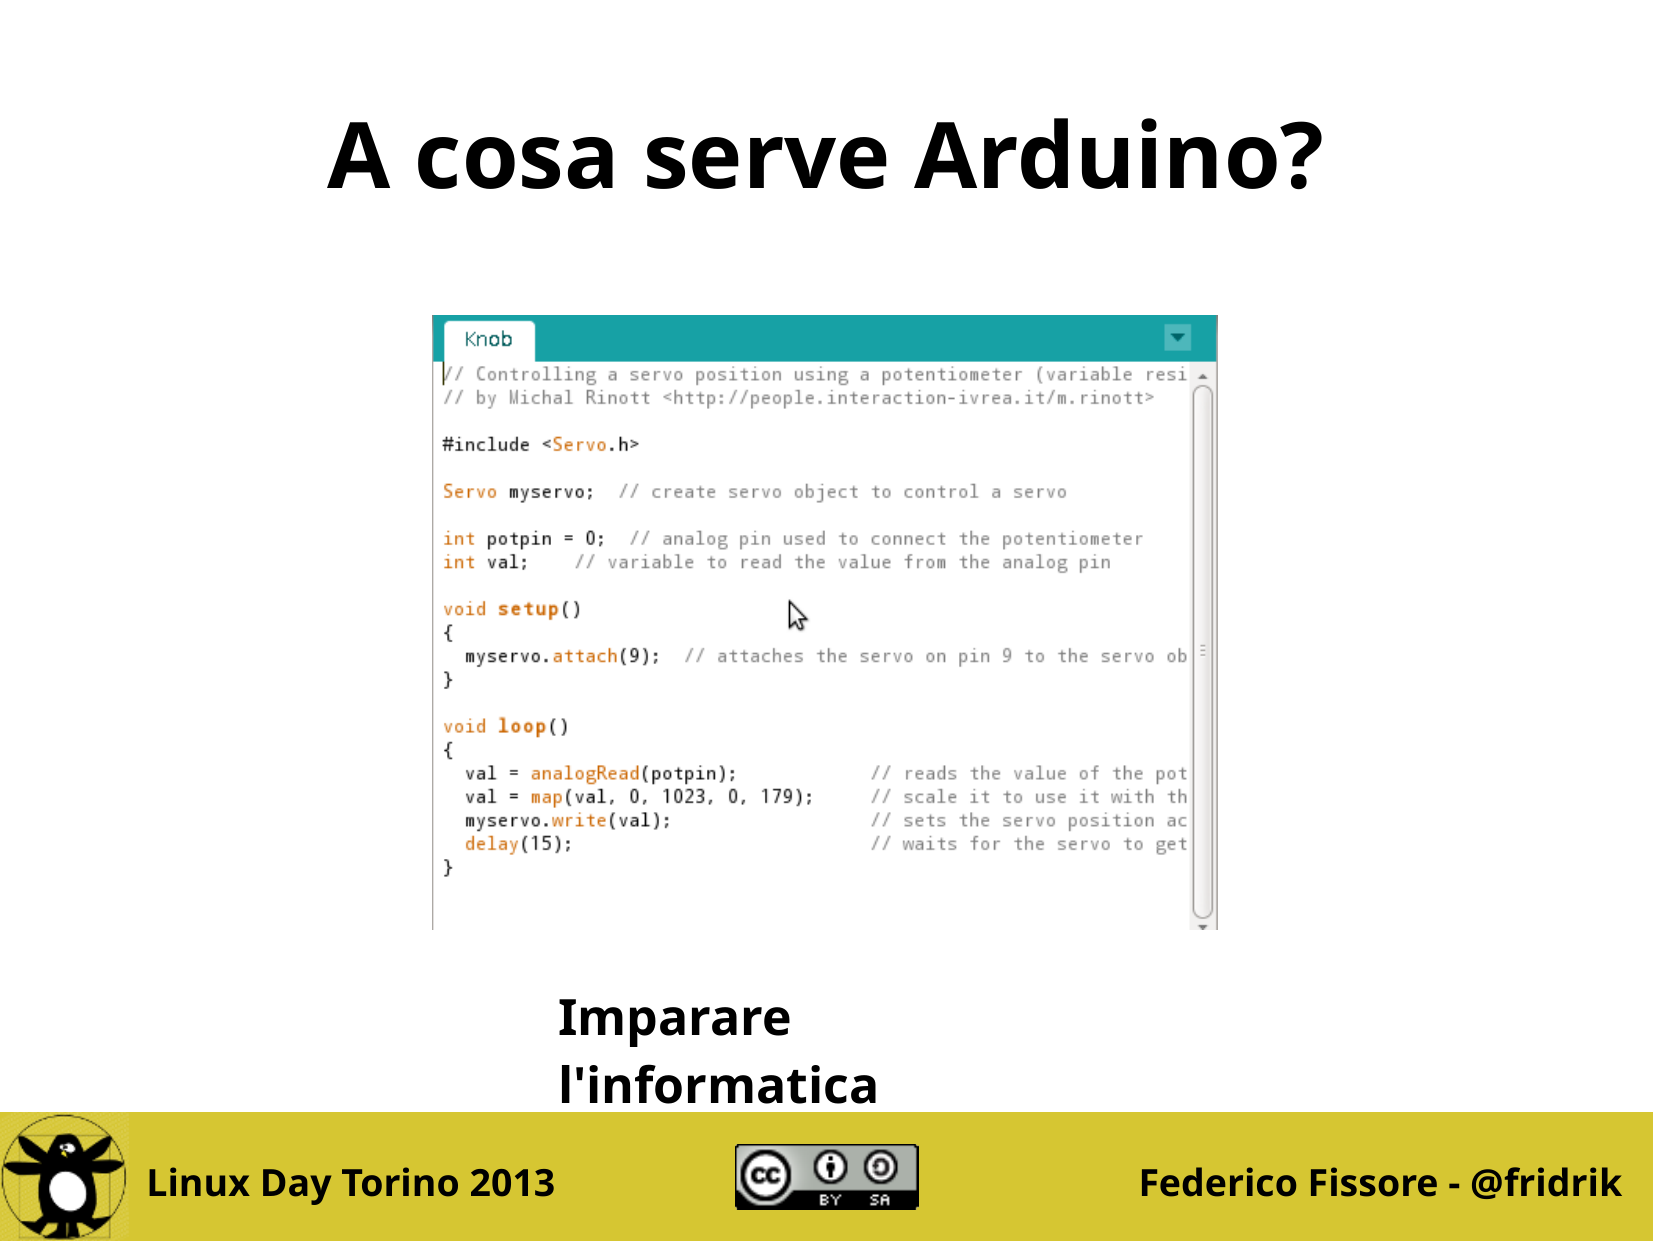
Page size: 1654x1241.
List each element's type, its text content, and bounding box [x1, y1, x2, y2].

title A cosa serve Arduino? [82, 49, 1571, 257]
text_box Federico Fissore - @fridrik [1123, 1148, 1627, 1206]
text_box Imparare l'informatica [543, 974, 1111, 1046]
text_box Linux Day Torino 2013 [131, 1148, 553, 1206]
picture [0, 1112, 1653, 1241]
picture [432, 315, 1218, 930]
